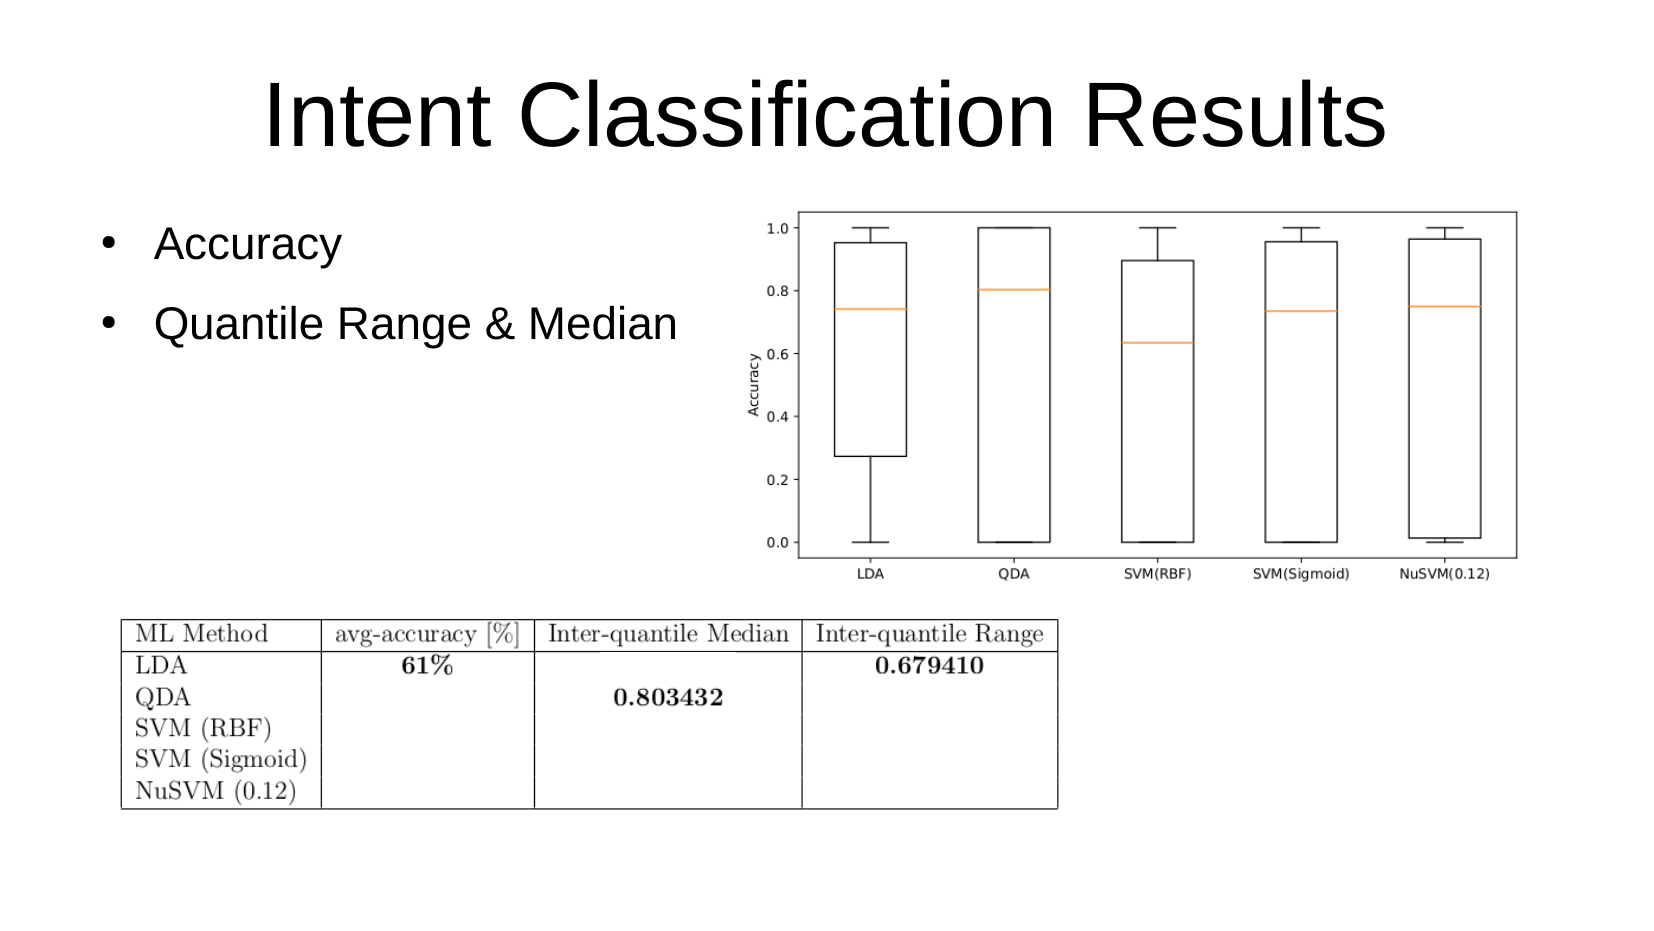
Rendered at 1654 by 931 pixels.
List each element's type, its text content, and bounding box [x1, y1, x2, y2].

picture [726, 192, 1546, 589]
picture [90, 615, 1081, 826]
list Accuracy Quantile Range & Median [82, 217, 1572, 758]
title Intent Classification Results [82, 37, 1571, 193]
